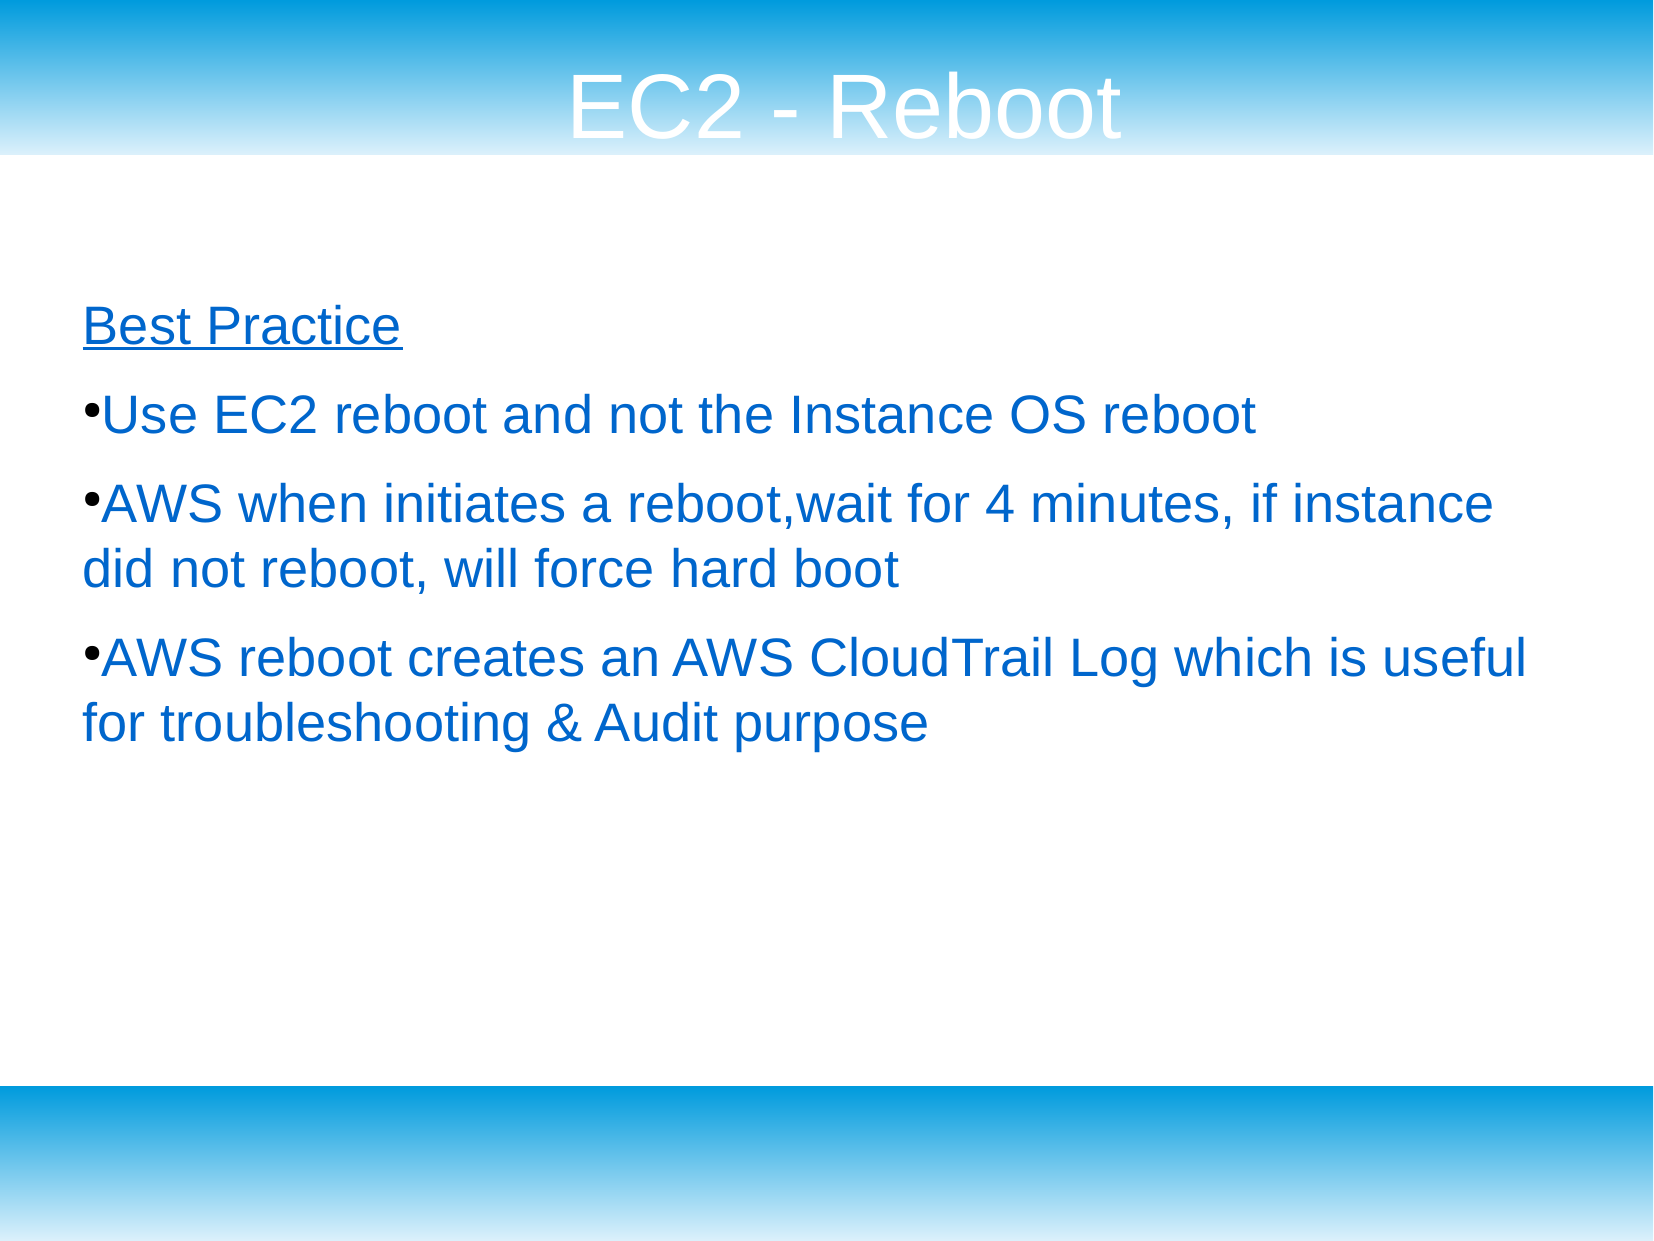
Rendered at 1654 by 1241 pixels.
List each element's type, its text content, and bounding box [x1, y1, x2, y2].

list Best Practice Use EC2 reboot and not the Instance OS reboot AWS when initiates a reboot,wait for 4 minutes, if instance did not reboot, will force hard boot AWS reboot creates an AWS CloudTrail Log which is useful for troubleshooting & Audit purpose [82, 290, 1571, 1010]
title EC2 - Reboot [82, 0, 1607, 205]
